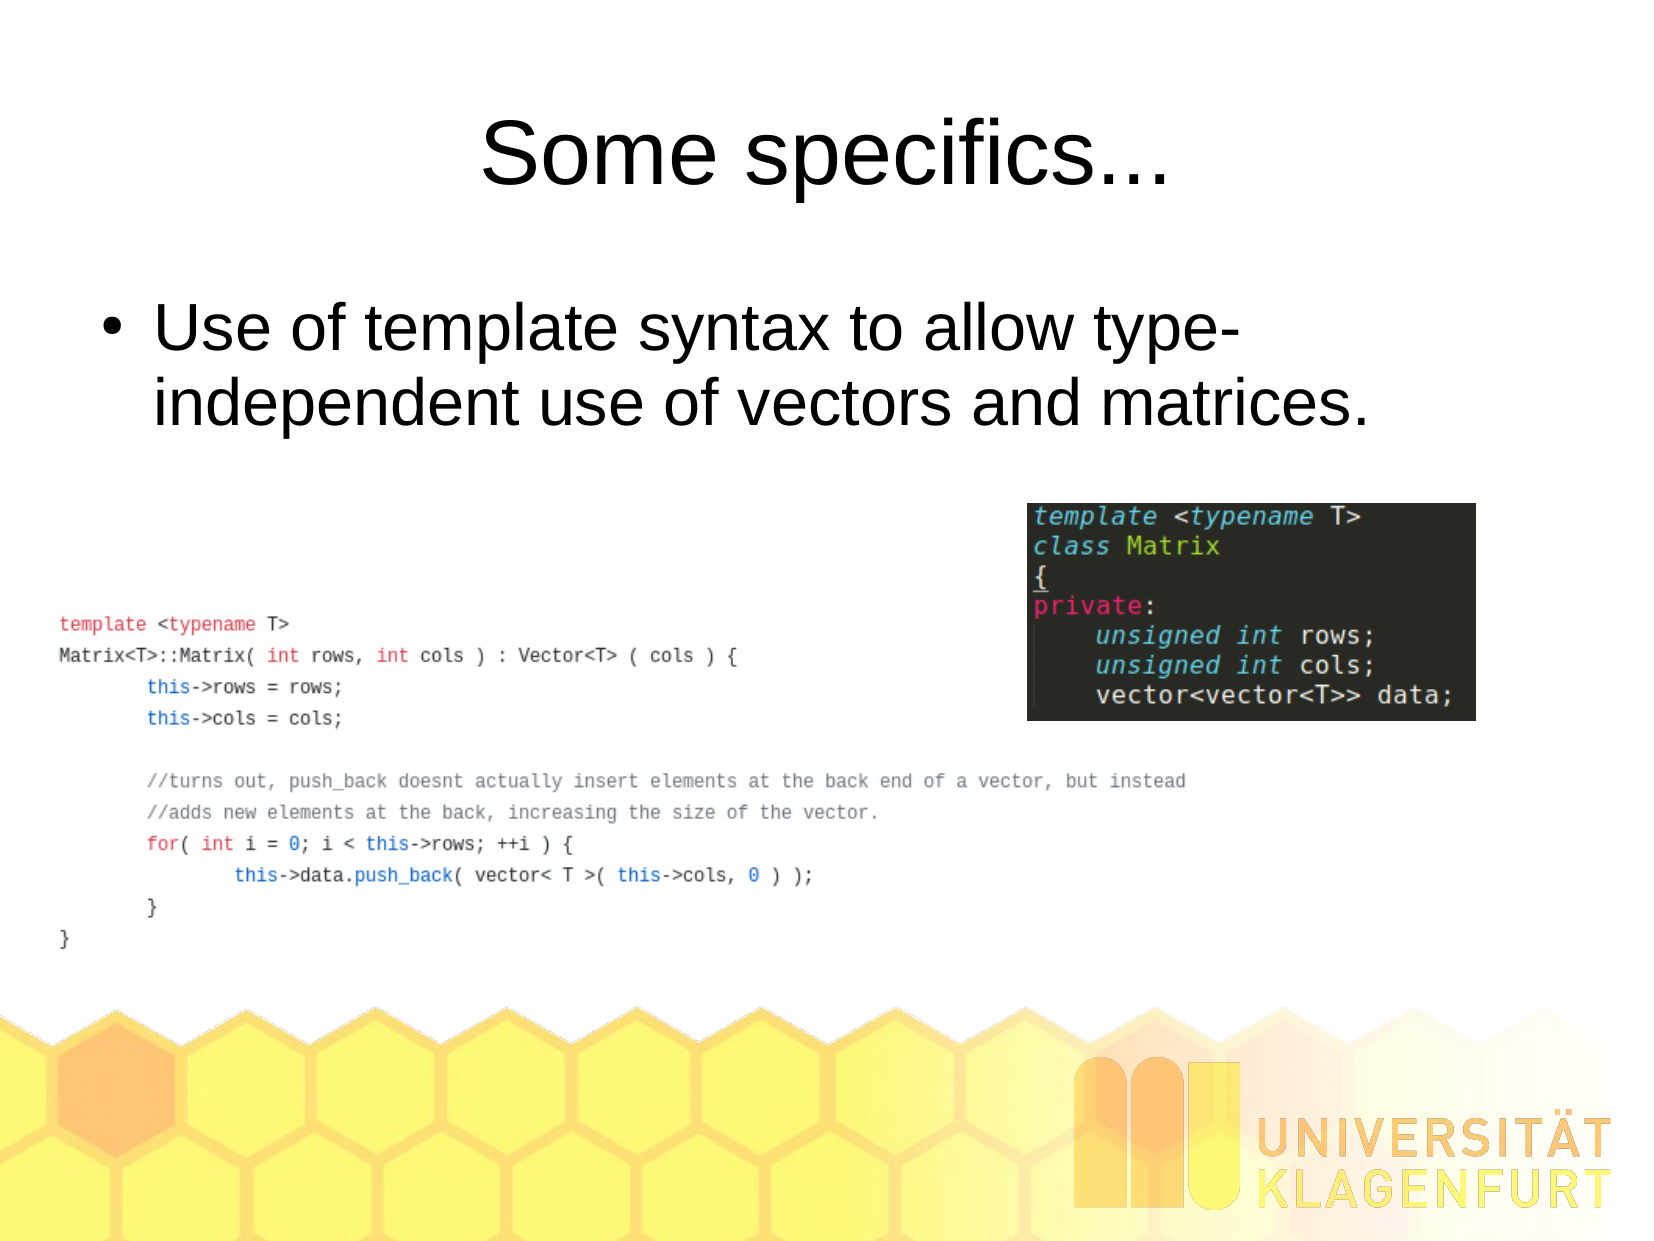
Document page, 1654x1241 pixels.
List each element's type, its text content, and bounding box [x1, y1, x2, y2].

picture [0, 1003, 1611, 1241]
list Use of template syntax to allow type-independent use of vectors and matrices. [82, 290, 1571, 1010]
title Some specifics... [82, 49, 1571, 257]
picture [50, 503, 1476, 957]
